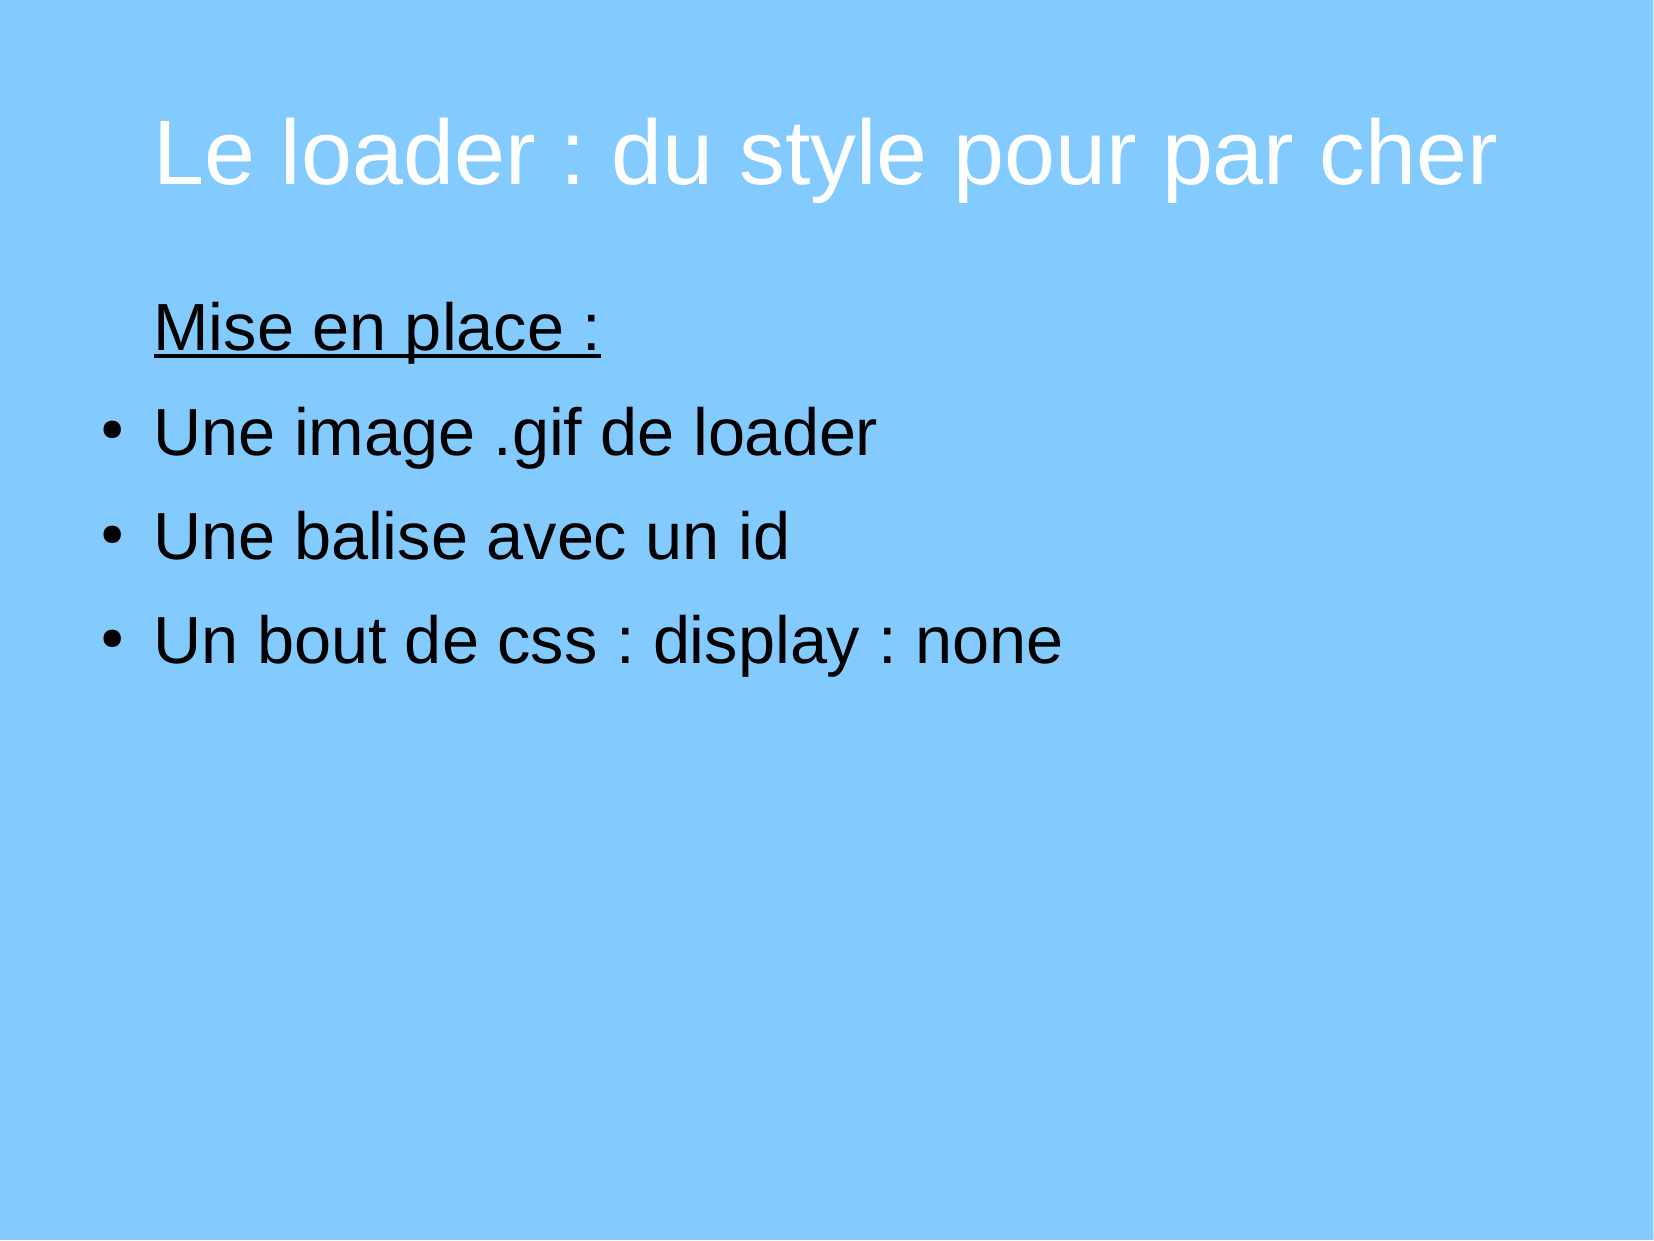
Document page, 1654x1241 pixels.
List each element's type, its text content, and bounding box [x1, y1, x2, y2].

list Mise en place : Une image .gif de loader Une balise avec un id Un bout de css : display : none [82, 290, 1571, 922]
title Le loader : du style pour par cher [82, 49, 1571, 257]
